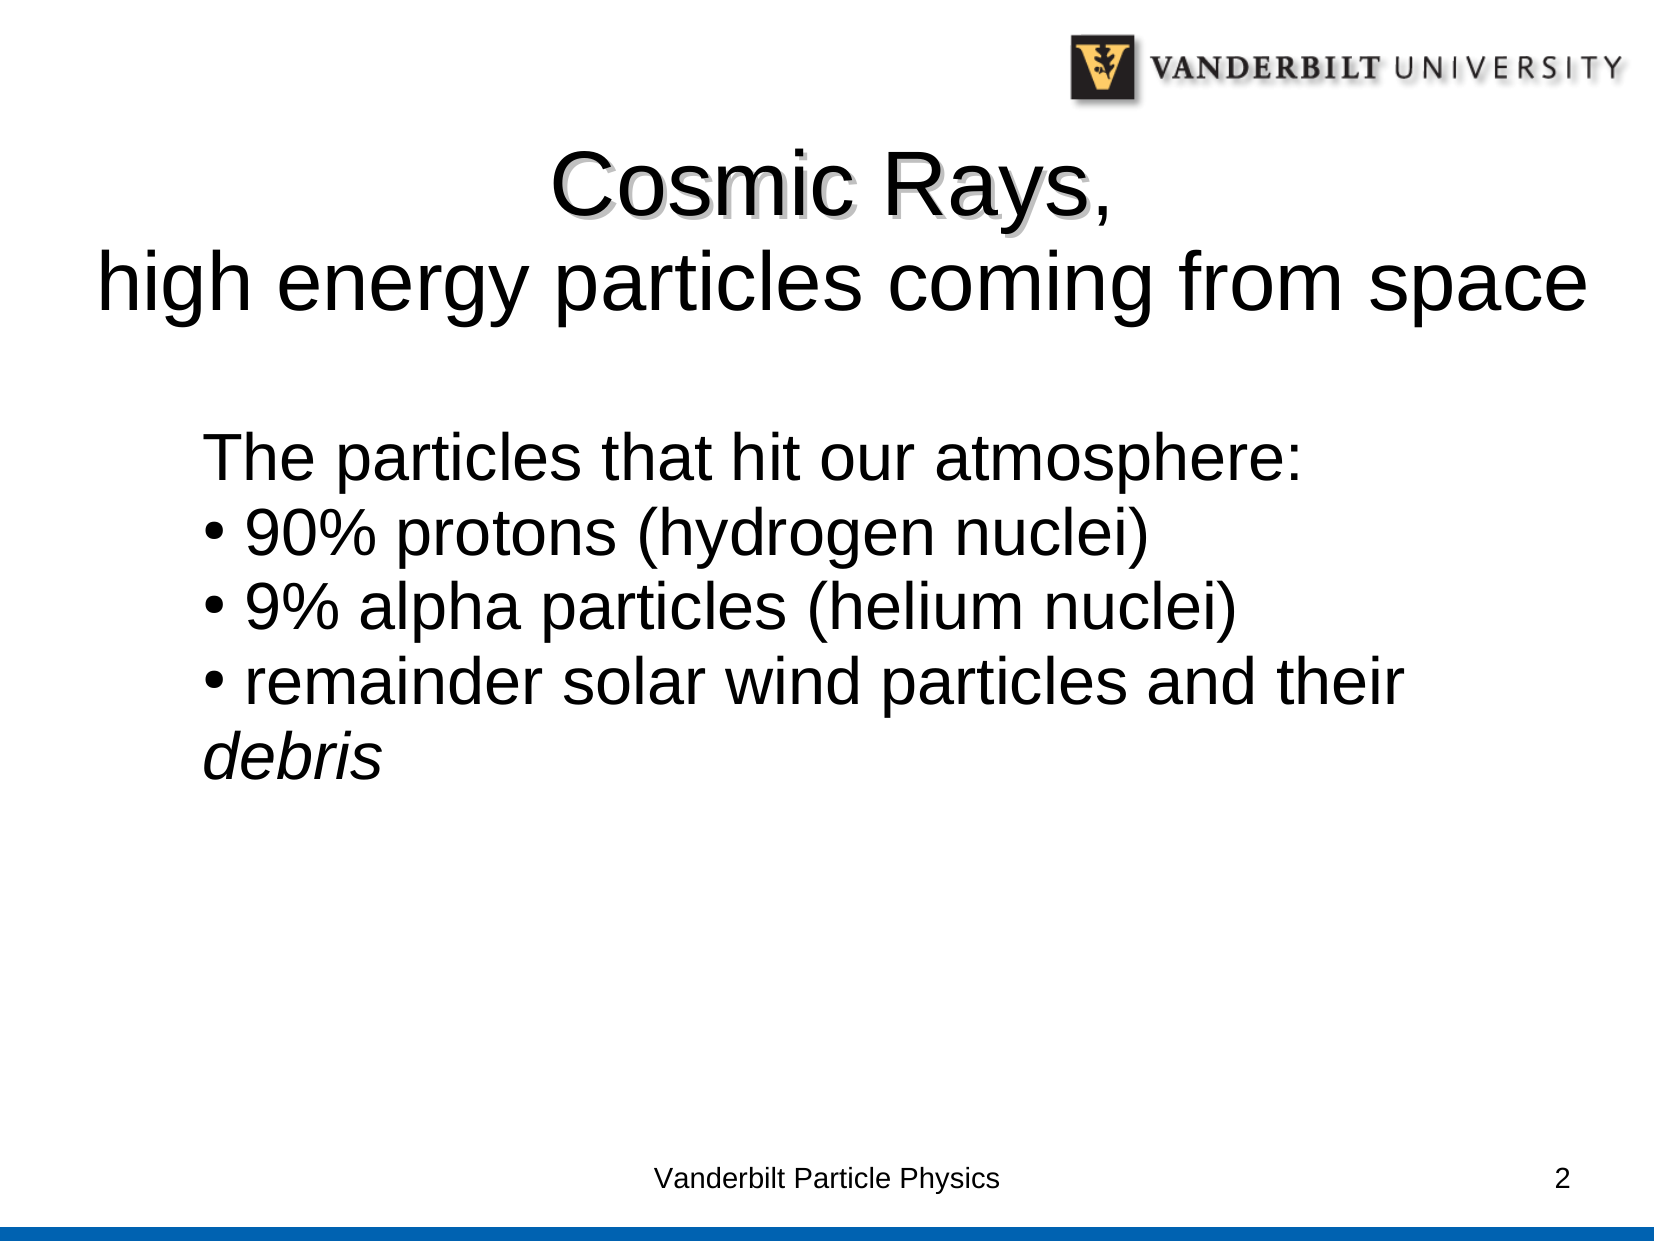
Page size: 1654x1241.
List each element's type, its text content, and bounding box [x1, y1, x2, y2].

text_box The particles that hit our atmosphere: 90% protons (hydrogen nuclei) 9% alpha particles (helium nuclei) remainder solar wind particles and their debris [187, 412, 1427, 802]
title Cosmic Rays, high energy particles coming from space [75, 127, 1613, 335]
picture [1067, 31, 1637, 115]
